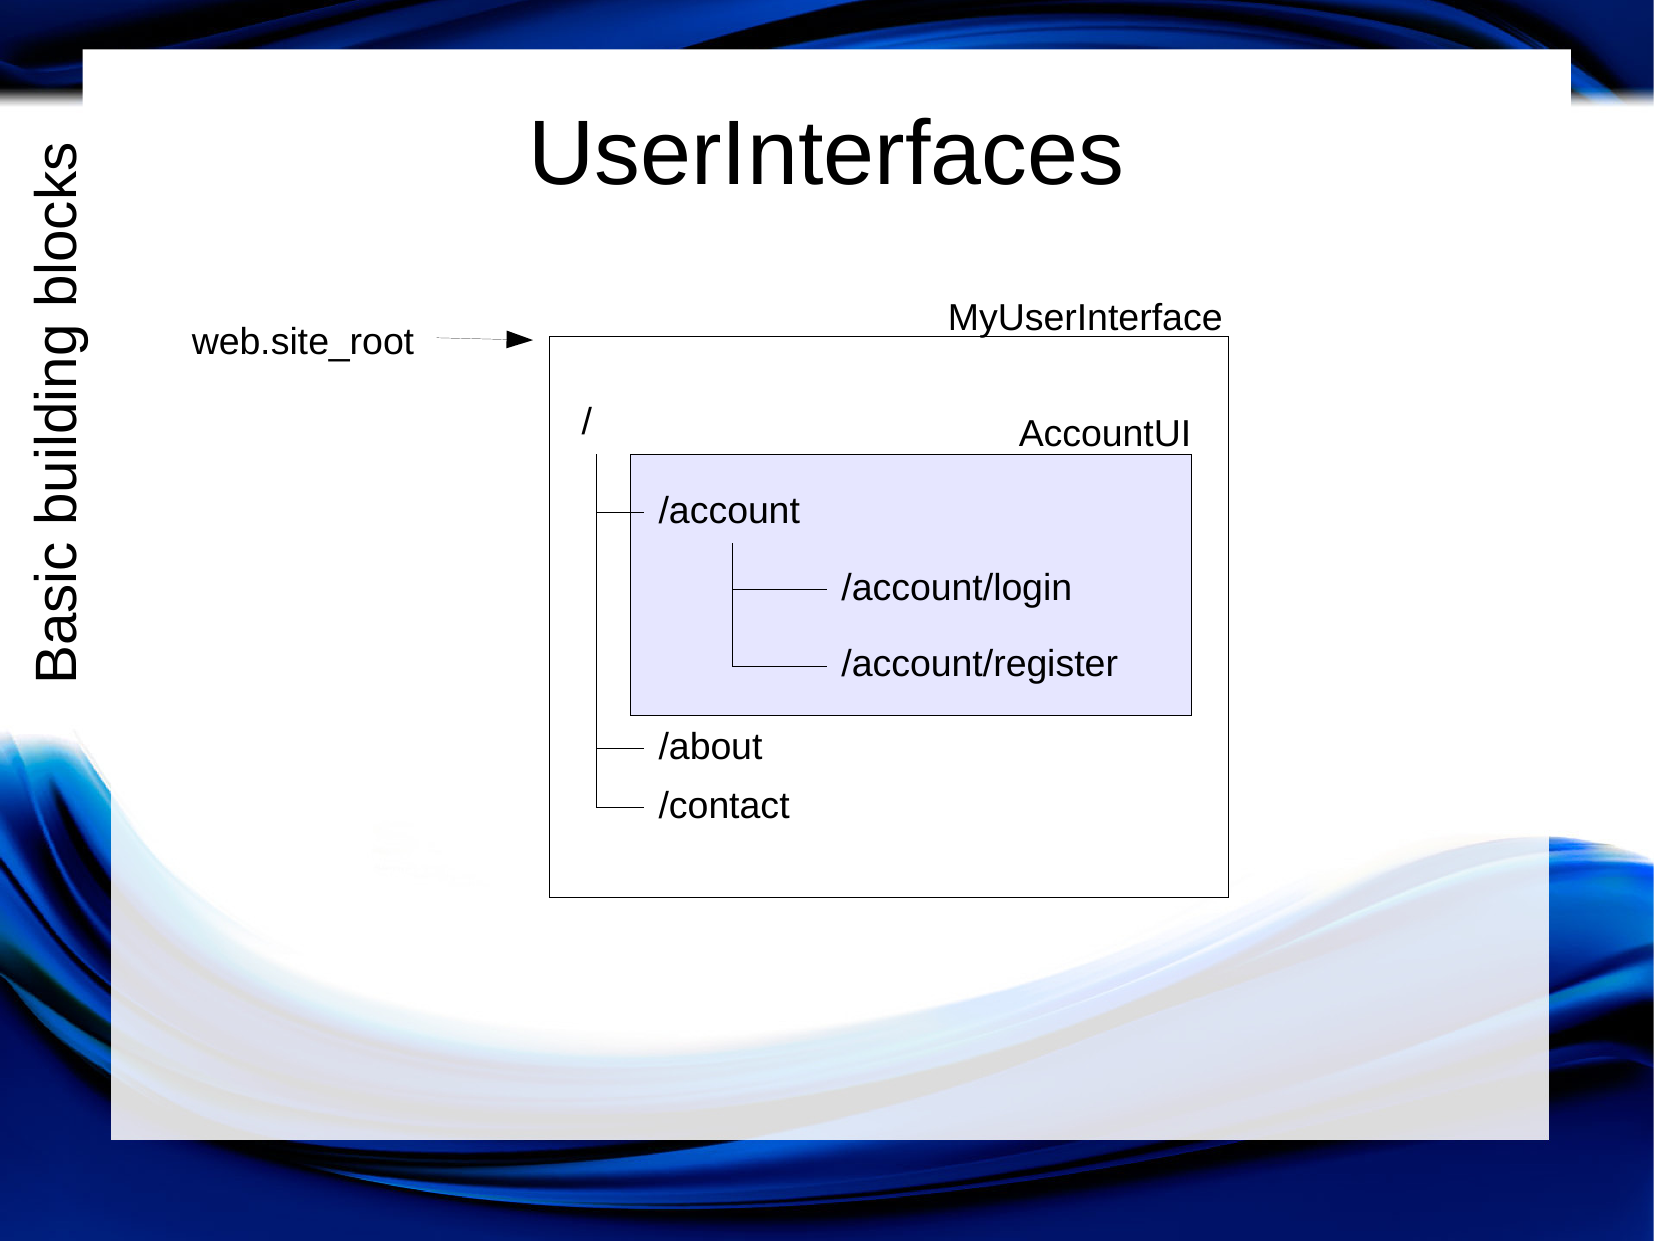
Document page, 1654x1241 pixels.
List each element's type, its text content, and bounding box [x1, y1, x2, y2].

text_box web.site_root [177, 313, 473, 376]
title UserInterfaces [130, 49, 1571, 257]
text_box MyUserInterface [933, 289, 1258, 351]
text_box [549, 336, 1229, 898]
text_box /account/login [826, 558, 1111, 621]
text_box /account [643, 482, 821, 544]
text_box /contact [643, 777, 821, 839]
text_box /account/register [826, 635, 1140, 697]
text_box / [566, 393, 626, 455]
text_box /about [643, 718, 821, 777]
picture [0, 0, 1654, 1241]
text_box AccountUI [1003, 405, 1235, 467]
title Basic building blocks [0, 29, 130, 798]
